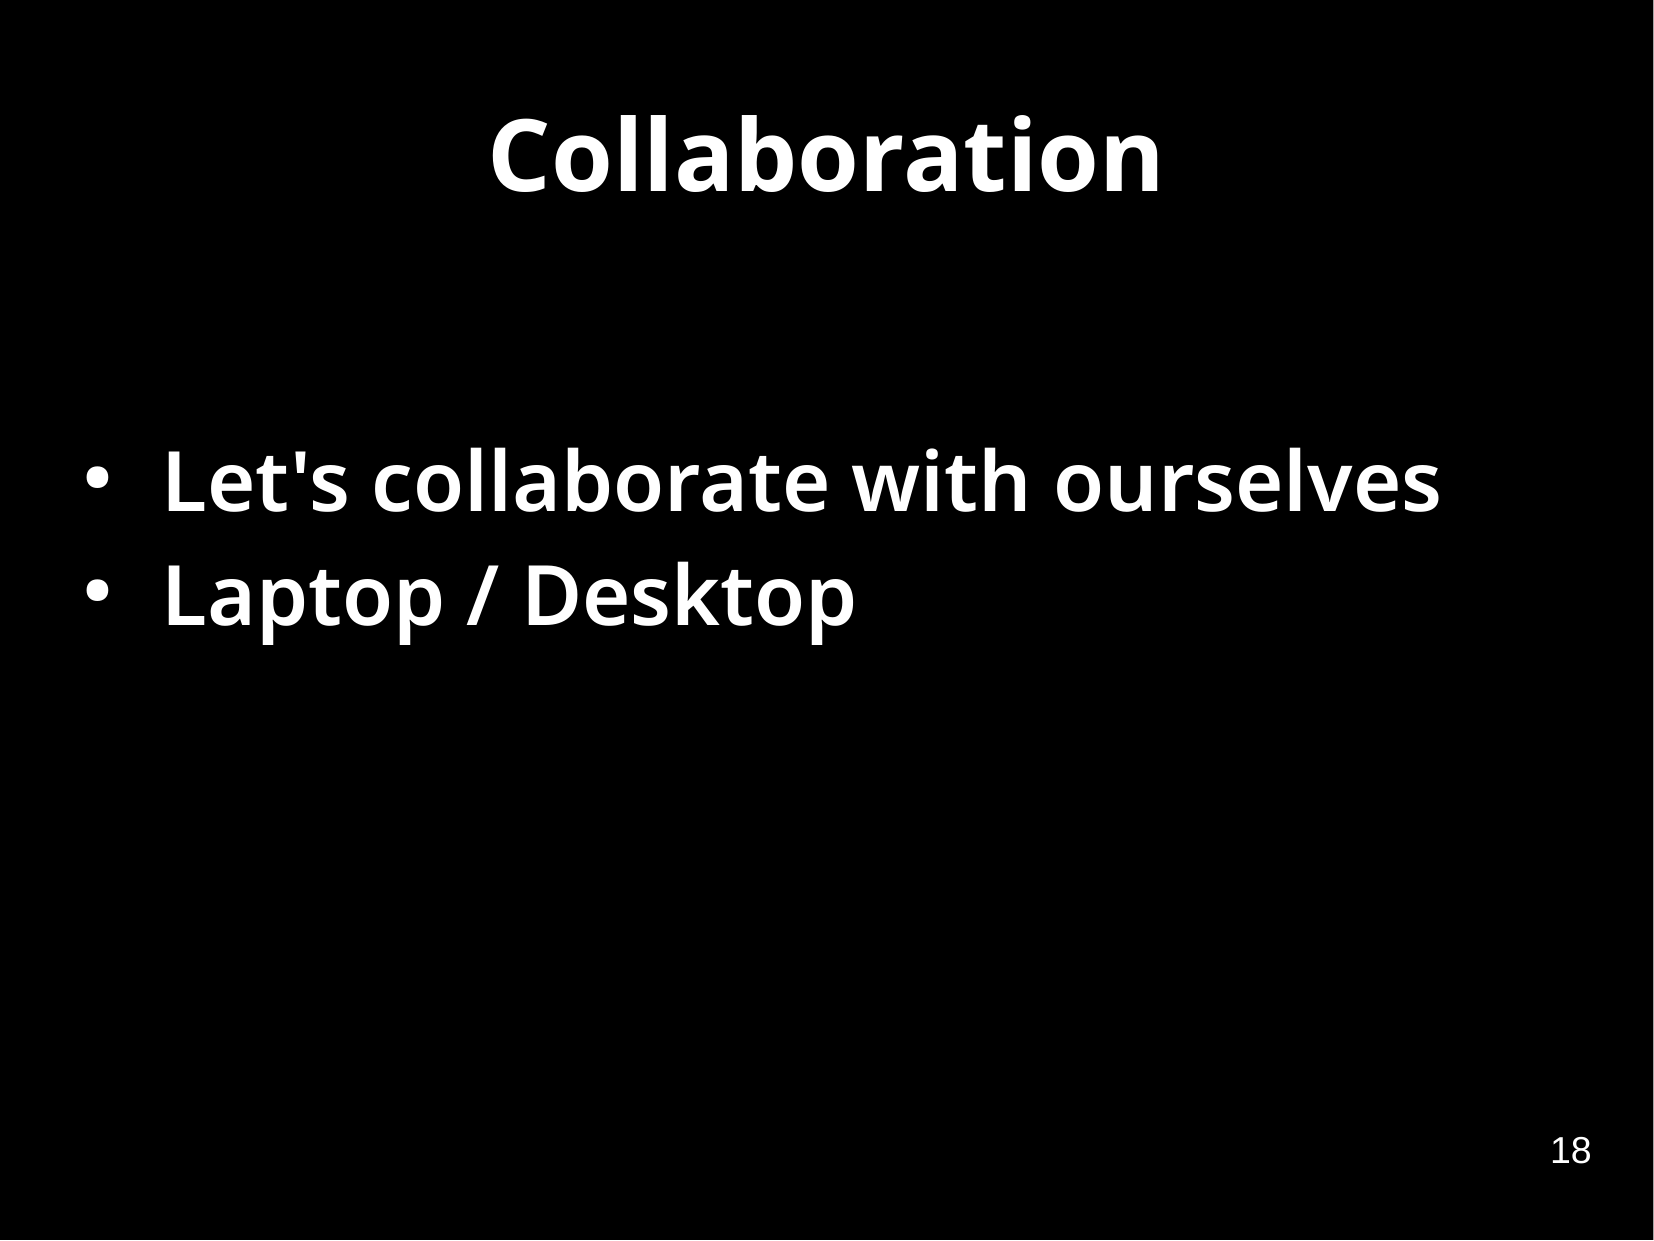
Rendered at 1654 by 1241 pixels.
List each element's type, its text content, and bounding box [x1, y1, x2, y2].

title Collaboration [82, 49, 1571, 230]
text_box 18 [1535, 1122, 1607, 1179]
subtitle Let's collaborate with ourselves Laptop / Desktop [82, 230, 1571, 1069]
